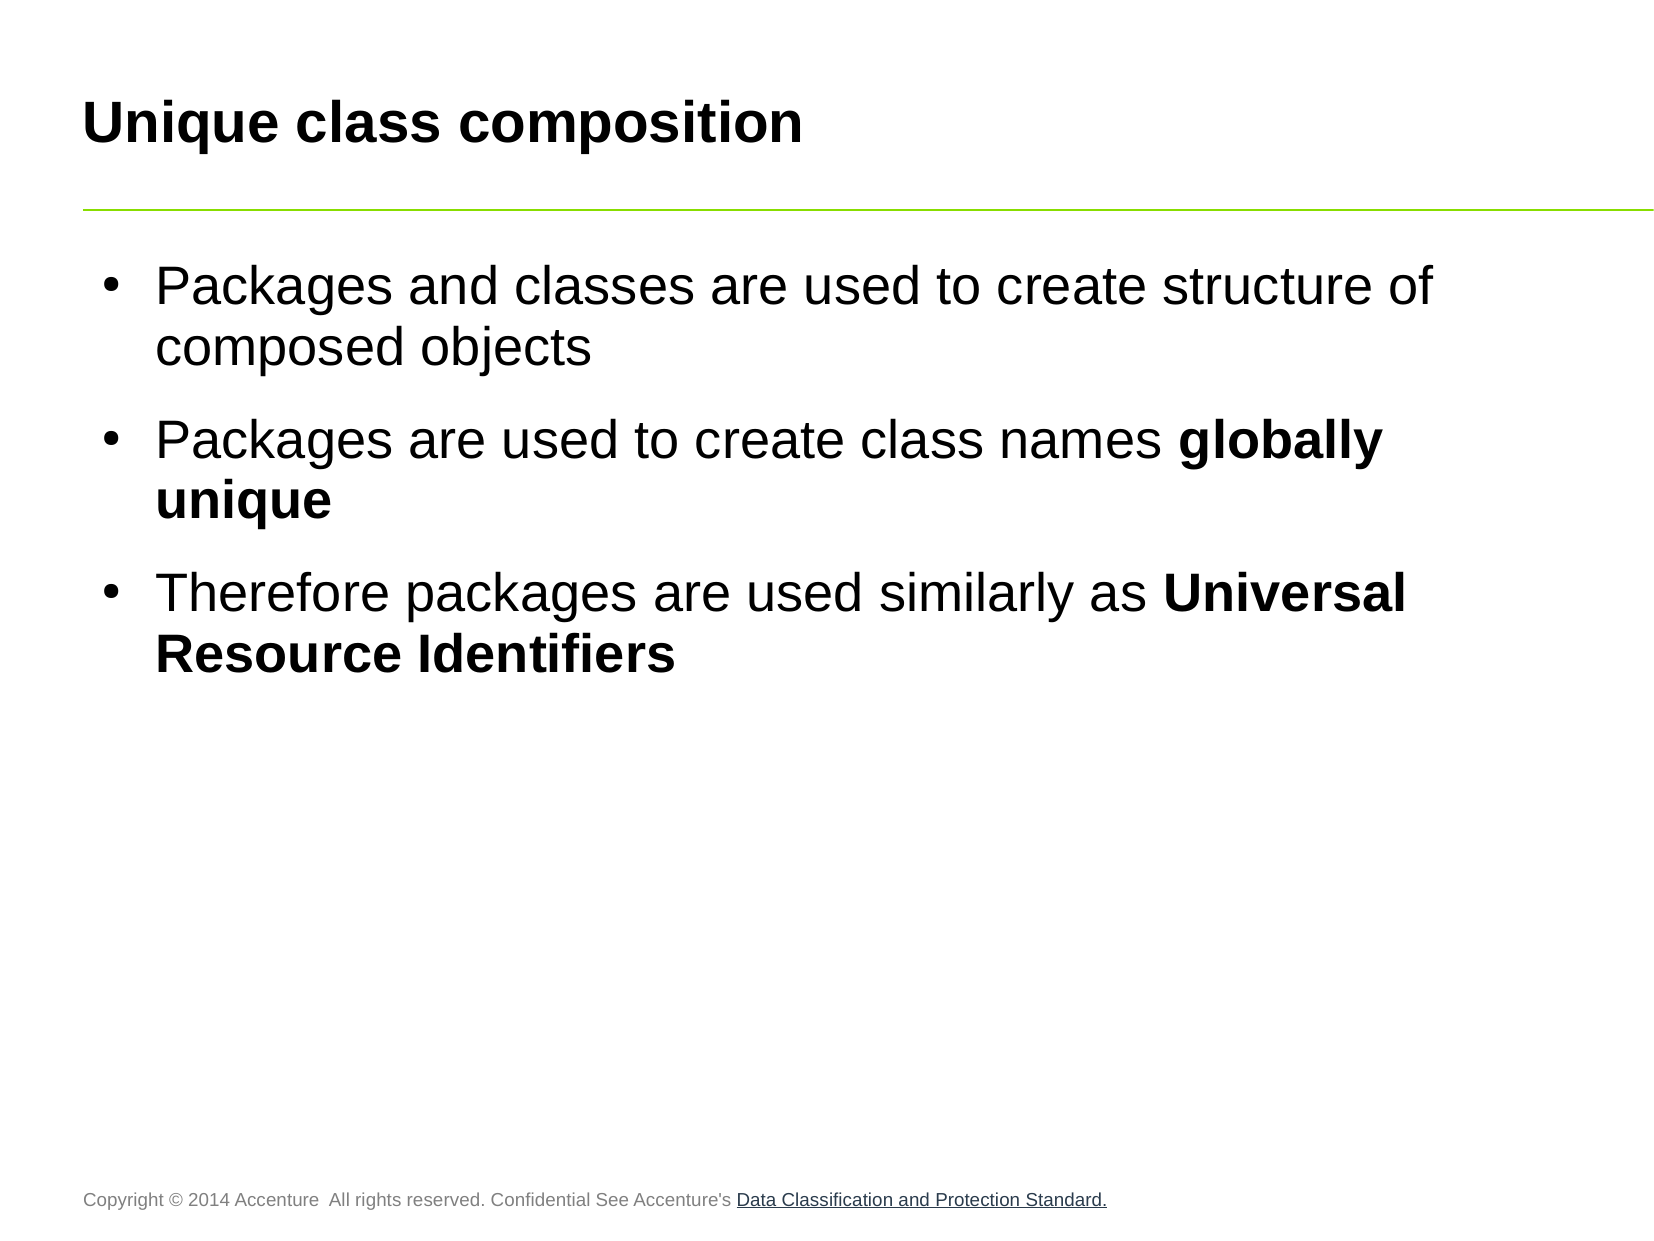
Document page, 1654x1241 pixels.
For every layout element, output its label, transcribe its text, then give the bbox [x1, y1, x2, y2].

title Unique class composition [82, 49, 1571, 196]
list Packages and classes are used to create structure of composed objects Packages are used to create class names globally unique Therefore packages are used similarly as Universal Resource Identifiers [84, 255, 1573, 1166]
